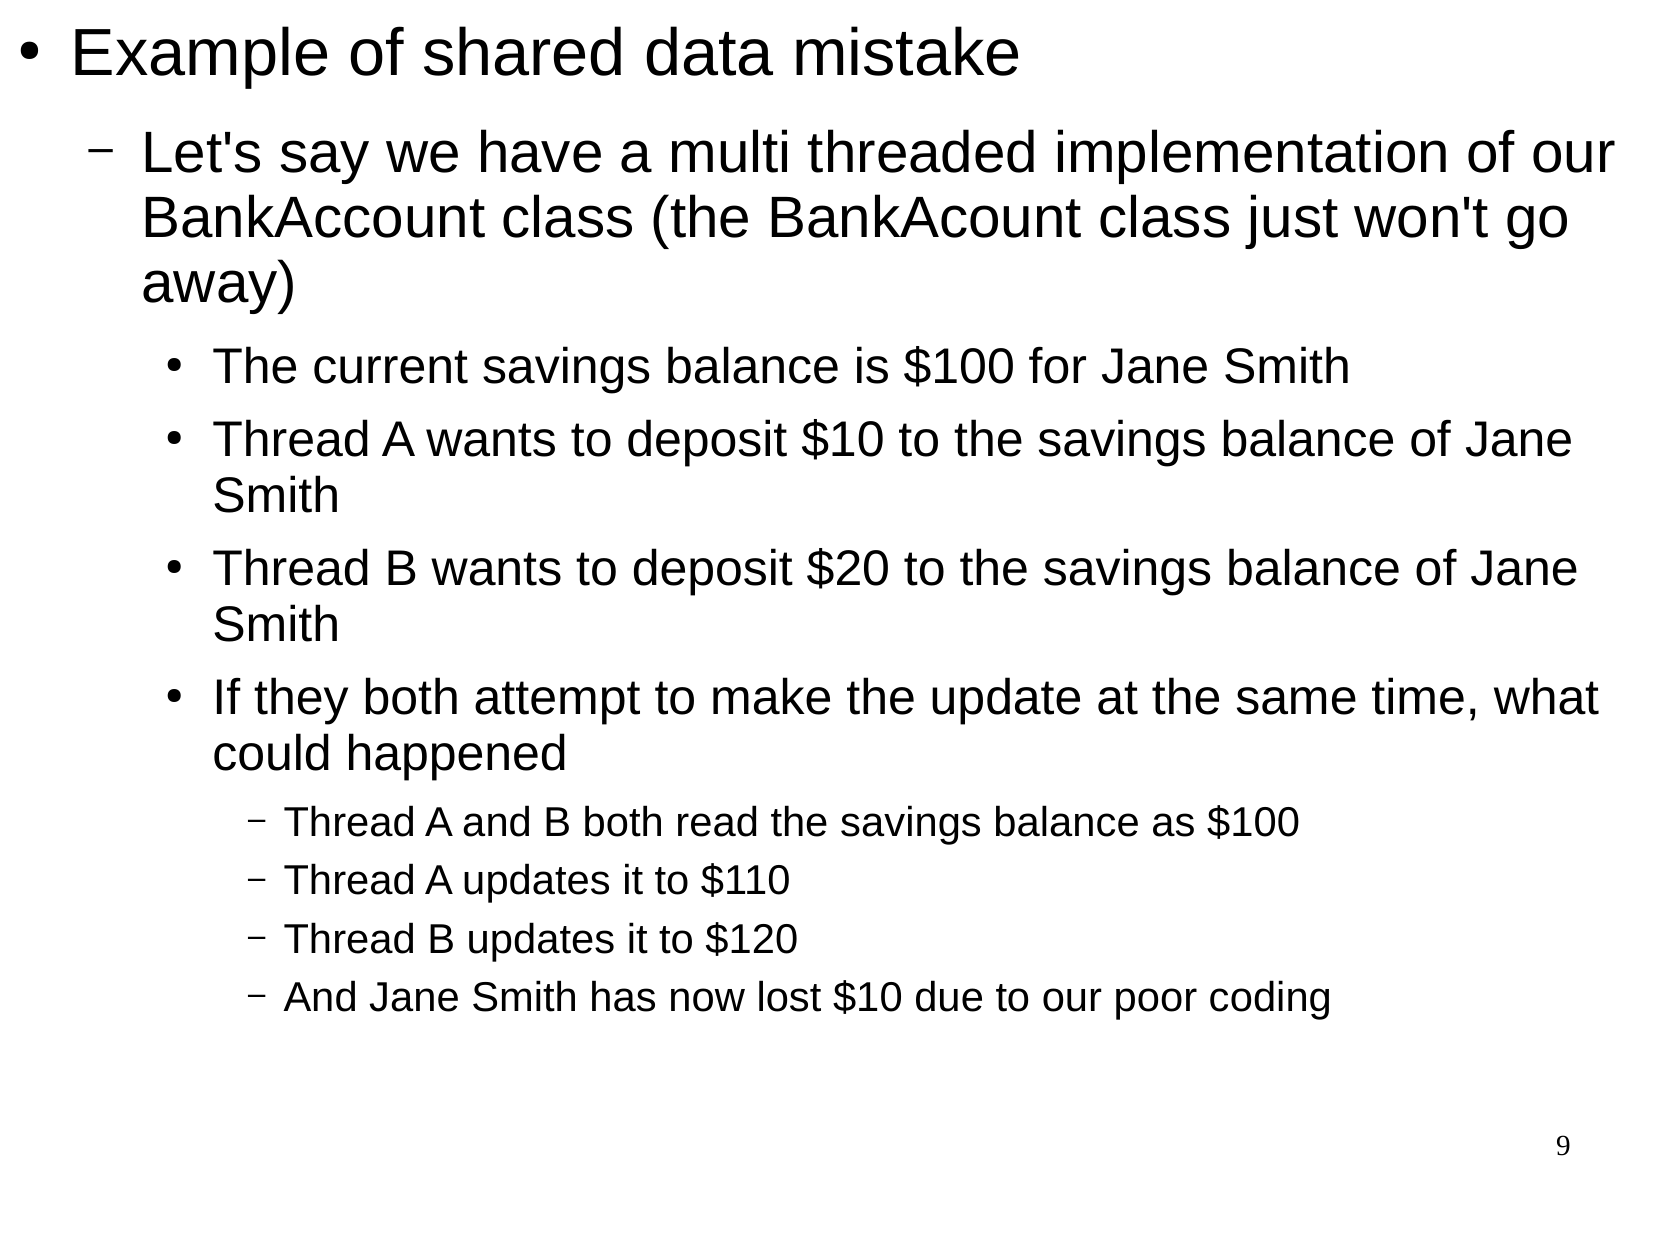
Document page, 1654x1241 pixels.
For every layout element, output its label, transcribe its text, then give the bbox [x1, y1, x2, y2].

list Example of shared data mistake Let's say we have a multi threaded implementation of our BankAccount class (the BankAcount class just won't go away) The current savings balance is $100 for Jane Smith Thread A wants to deposit $10 to the savings balance of Jane Smith Thread B wants to deposit $20 to the savings balance of Jane Smith If they both attempt to make the update at the same time, what could happened Thread A and B both read the savings balance as $100 Thread A updates it to $110 Thread B updates it to $120 And Jane Smith has now lost $10 due to our poor coding [0, 15, 1654, 1239]
